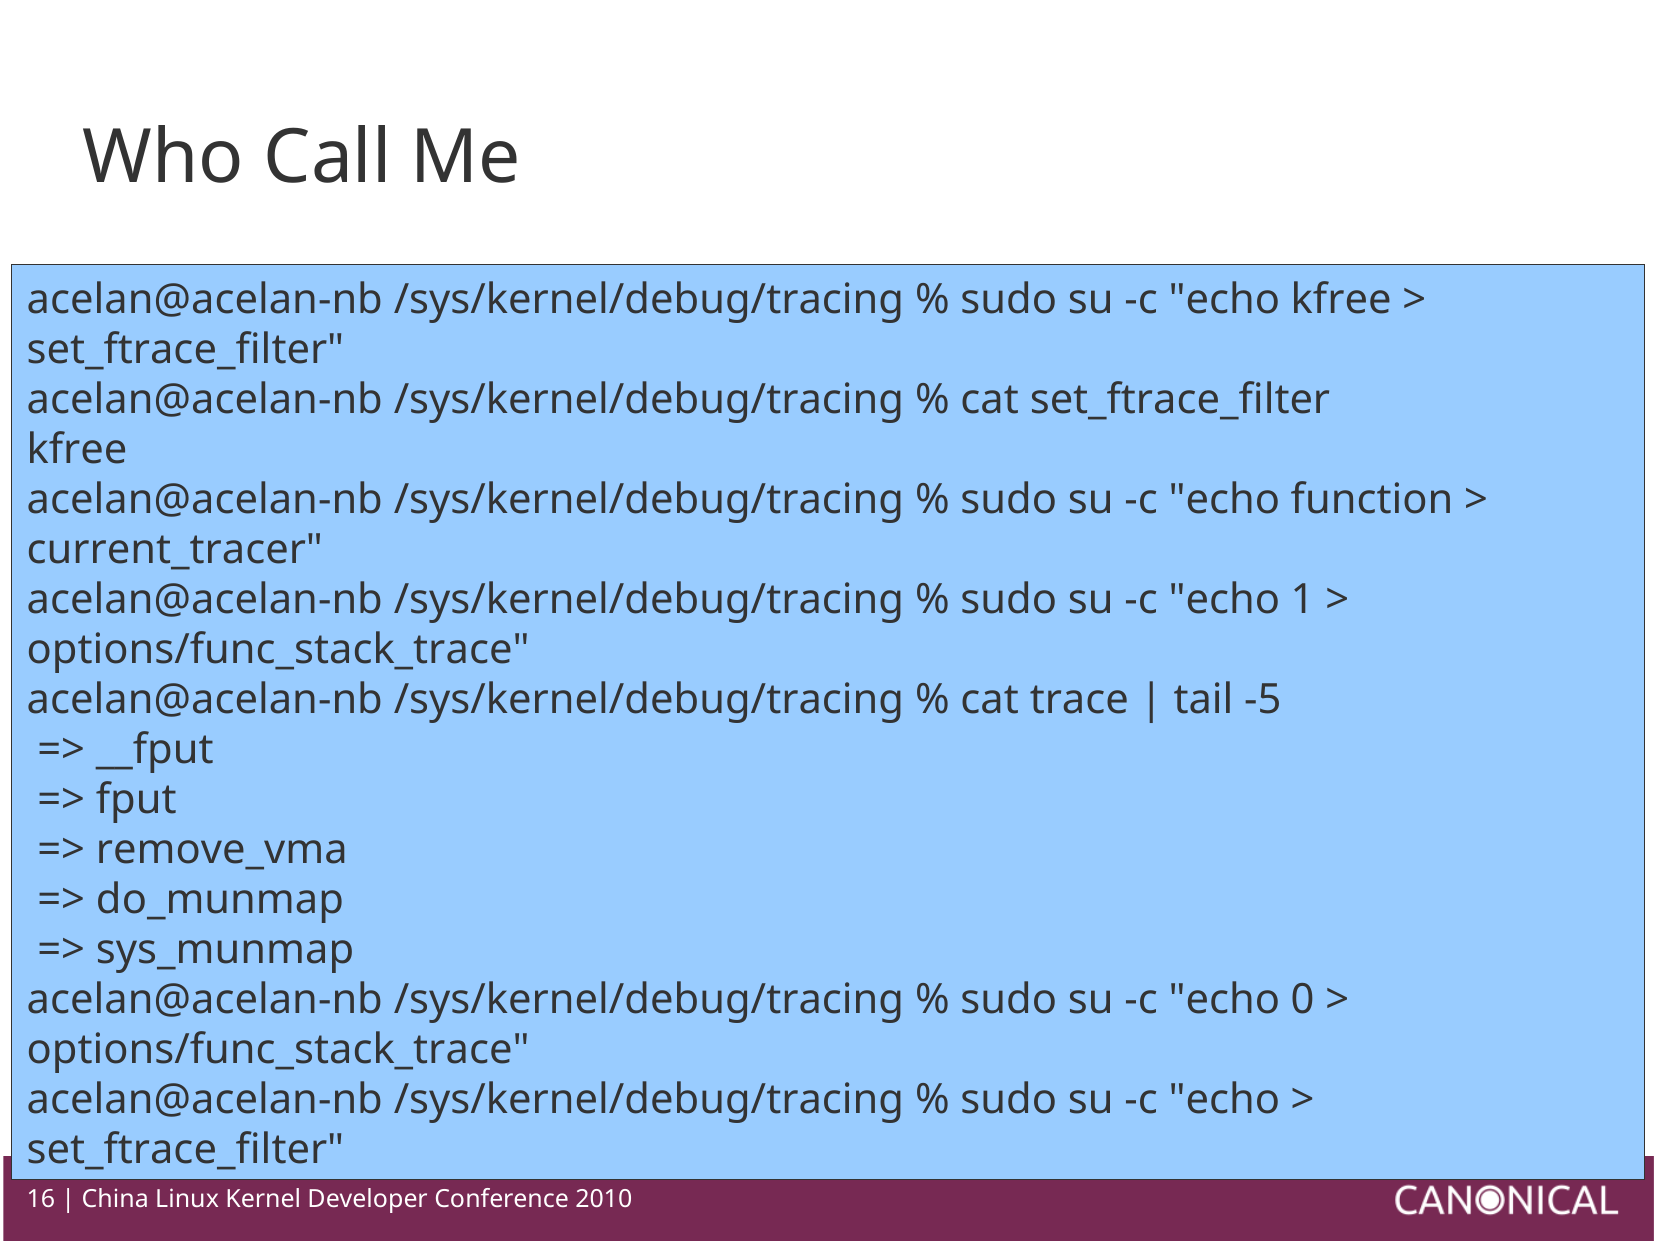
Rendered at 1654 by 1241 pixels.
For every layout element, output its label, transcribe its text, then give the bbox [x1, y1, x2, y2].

text_box acelan@acelan-nb /sys/kernel/debug/tracing % sudo su -c "echo kfree > set_ftrace_filter" acelan@acelan-nb /sys/kernel/debug/tracing % cat set_ftrace_filter kfree acelan@acelan-nb /sys/kernel/debug/tracing % sudo su -c "echo function > current_tracer" acelan@acelan-nb /sys/kernel/debug/tracing % sudo su -c "echo 1 > options/func_stack_trace" acelan@acelan-nb /sys/kernel/debug/tracing % cat trace | tail -5 => __fput => fput => remove_vma => do_munmap => sys_munmap acelan@acelan-nb /sys/kernel/debug/tracing % sudo su -c "echo 0 > options/func_stack_trace" acelan@acelan-nb /sys/kernel/debug/tracing % sudo su -c "echo > set_ftrace_filter" [11, 289, 1645, 1155]
picture [3, 1156, 1654, 1241]
title Who Call Me [82, 56, 1571, 249]
